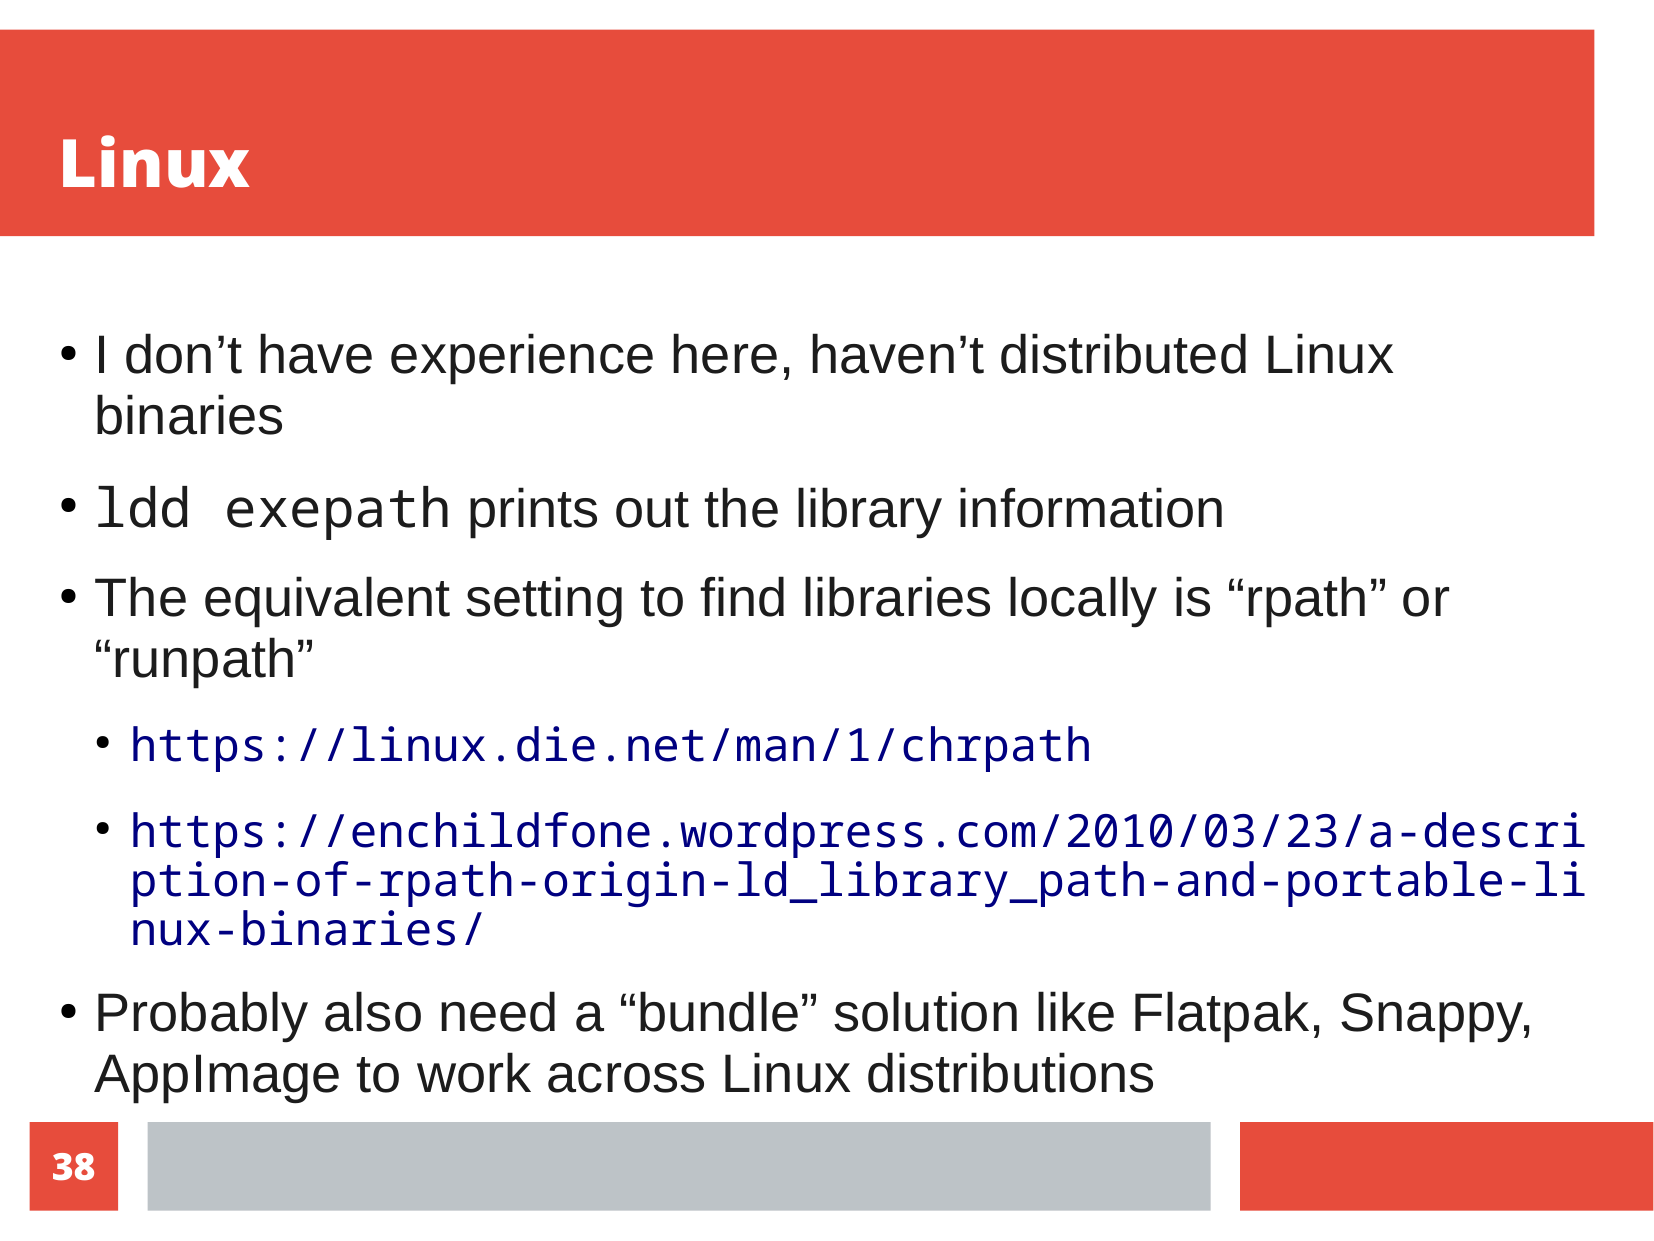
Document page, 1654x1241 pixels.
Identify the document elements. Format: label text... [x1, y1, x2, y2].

title Linux [59, 59, 1595, 207]
list I don’t have experience here, haven’t distributed Linux binaries ldd exepath prints out the library information The equivalent setting to find libraries locally is “rpath” or “runpath” https://linux.die.net/man/1/chrpath https://enchildfone.wordpress.com/2010/03/23/a-description-of-rpath-origin-ld_library_path-and-portable-linux-binaries/ Probably also need a “bundle” solution like Flatpak, Snappy, AppImage to work across Linux distributions [59, 324, 1591, 1093]
